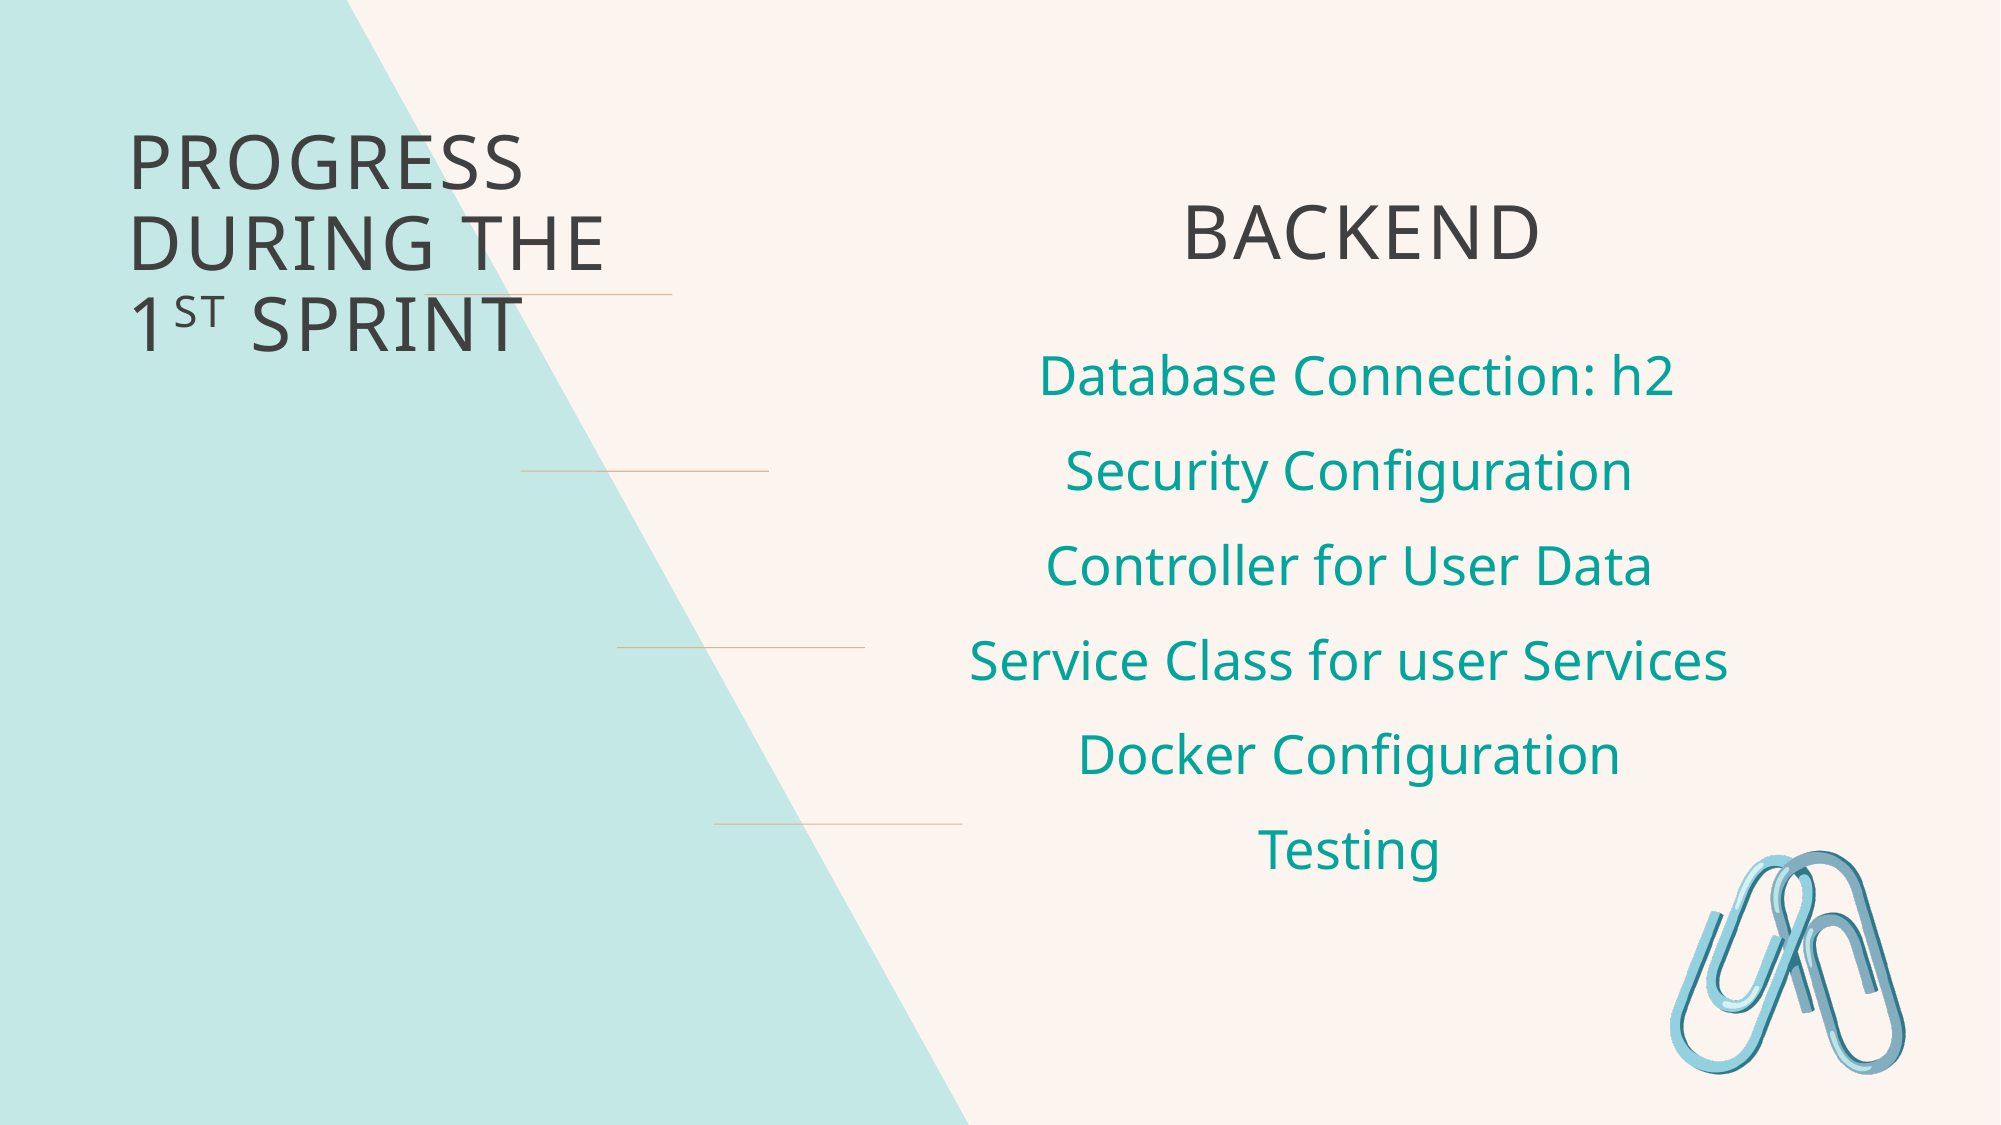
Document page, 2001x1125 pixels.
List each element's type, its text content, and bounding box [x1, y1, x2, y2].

list BACKEND [1181, 185, 1951, 262]
picture [1662, 837, 1913, 1088]
list Database Connection: h2 Security Configuration Controller for User Data Service Class for user Services Docker Configuration Testing [862, 337, 1838, 982]
title Progress DURING the 1st sprint [112, 157, 633, 376]
